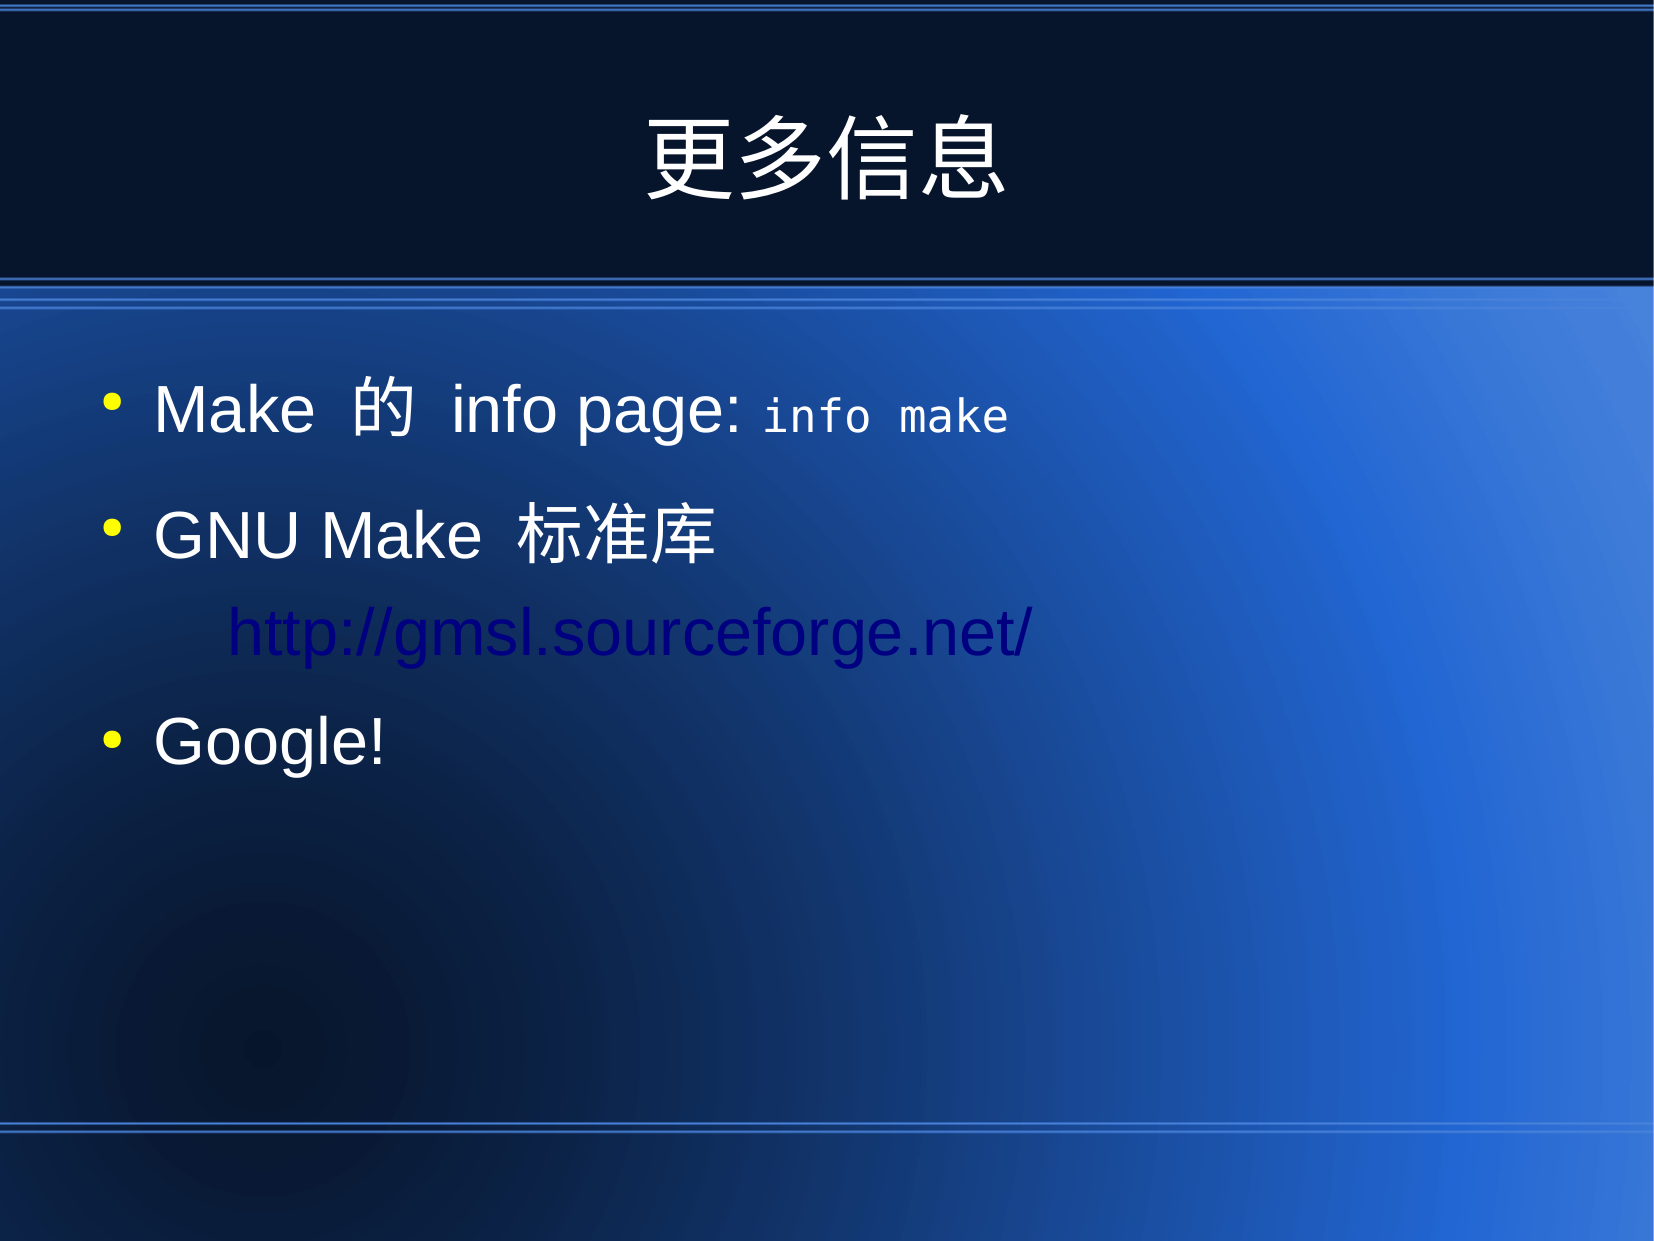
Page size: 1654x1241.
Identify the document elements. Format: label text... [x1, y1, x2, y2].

list Make 的 info page: info make GNU Make 标准库 http://gmsl.sourceforge.net/ Google! [82, 355, 1571, 1058]
picture [0, 0, 1654, 1241]
title 更多信息 [82, 49, 1571, 257]
